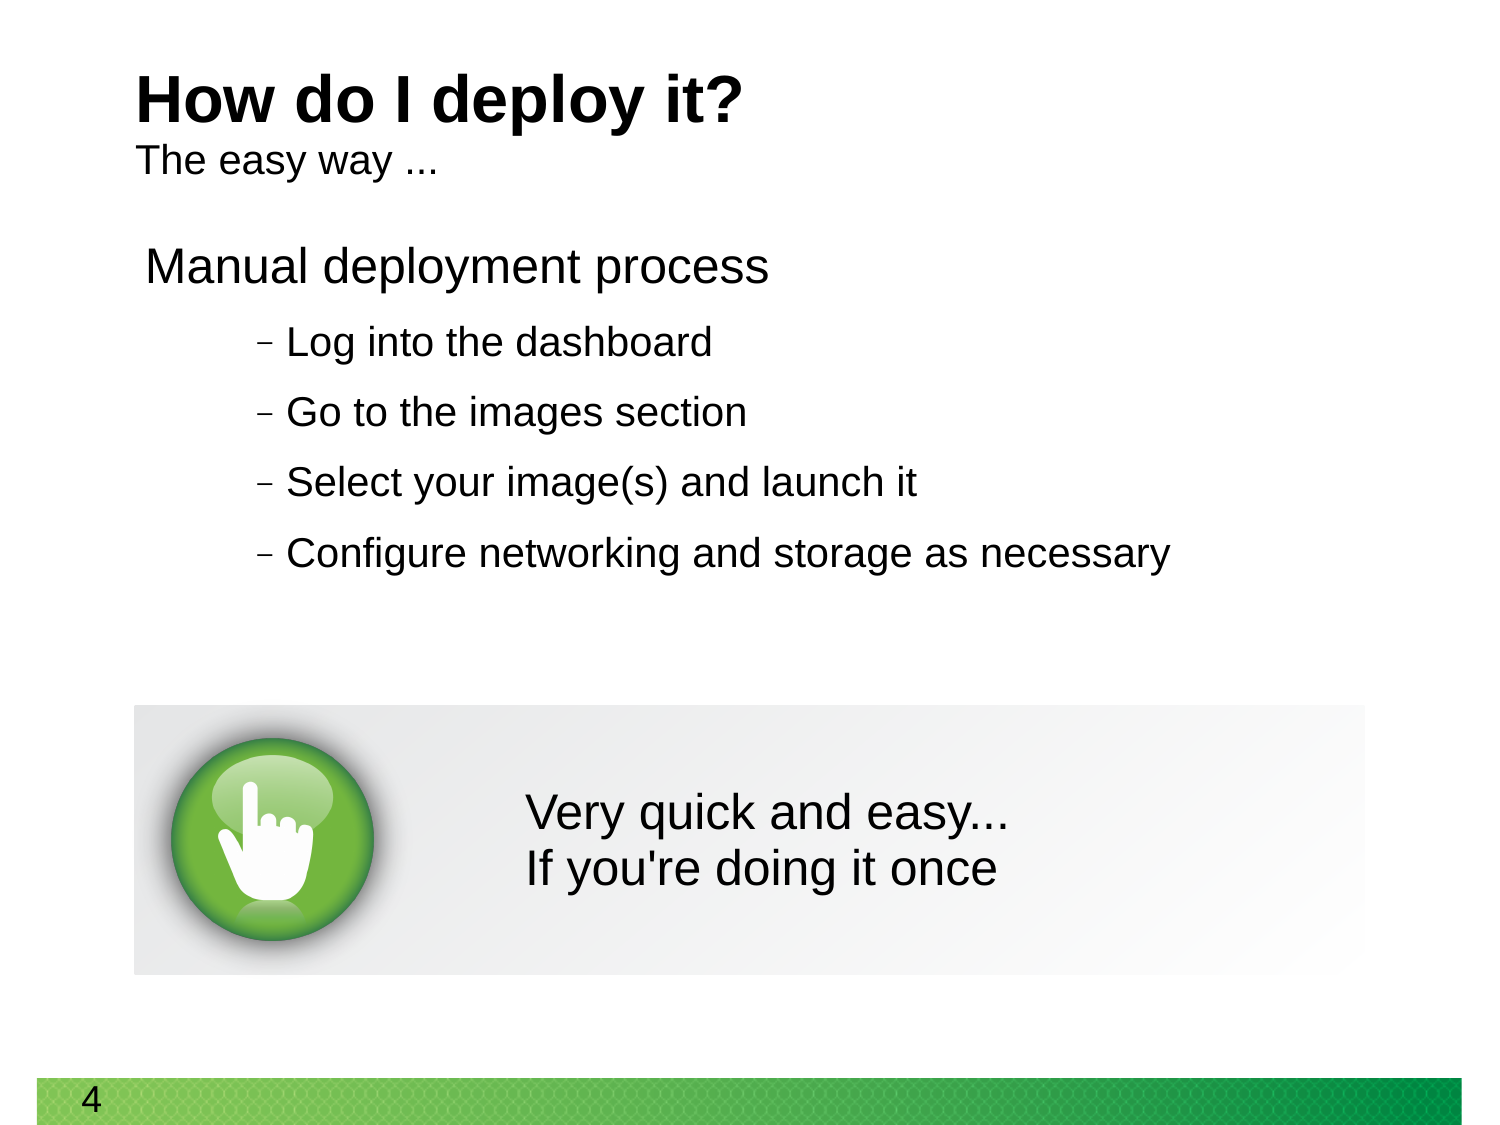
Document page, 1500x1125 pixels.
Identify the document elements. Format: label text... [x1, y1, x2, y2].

title How do I deploy it? The easy way ... [135, 41, 1372, 204]
picture [36, 1078, 1462, 1125]
list Manual deployment process Log into the dashboard Go to the images section Select your image(s) and launch it Configure networking and storage as necessary [144, 238, 1381, 982]
text_box Very quick and easy... If you're doing it once [525, 784, 1294, 896]
text_box [423, 705, 1365, 976]
picture [122, 689, 423, 991]
